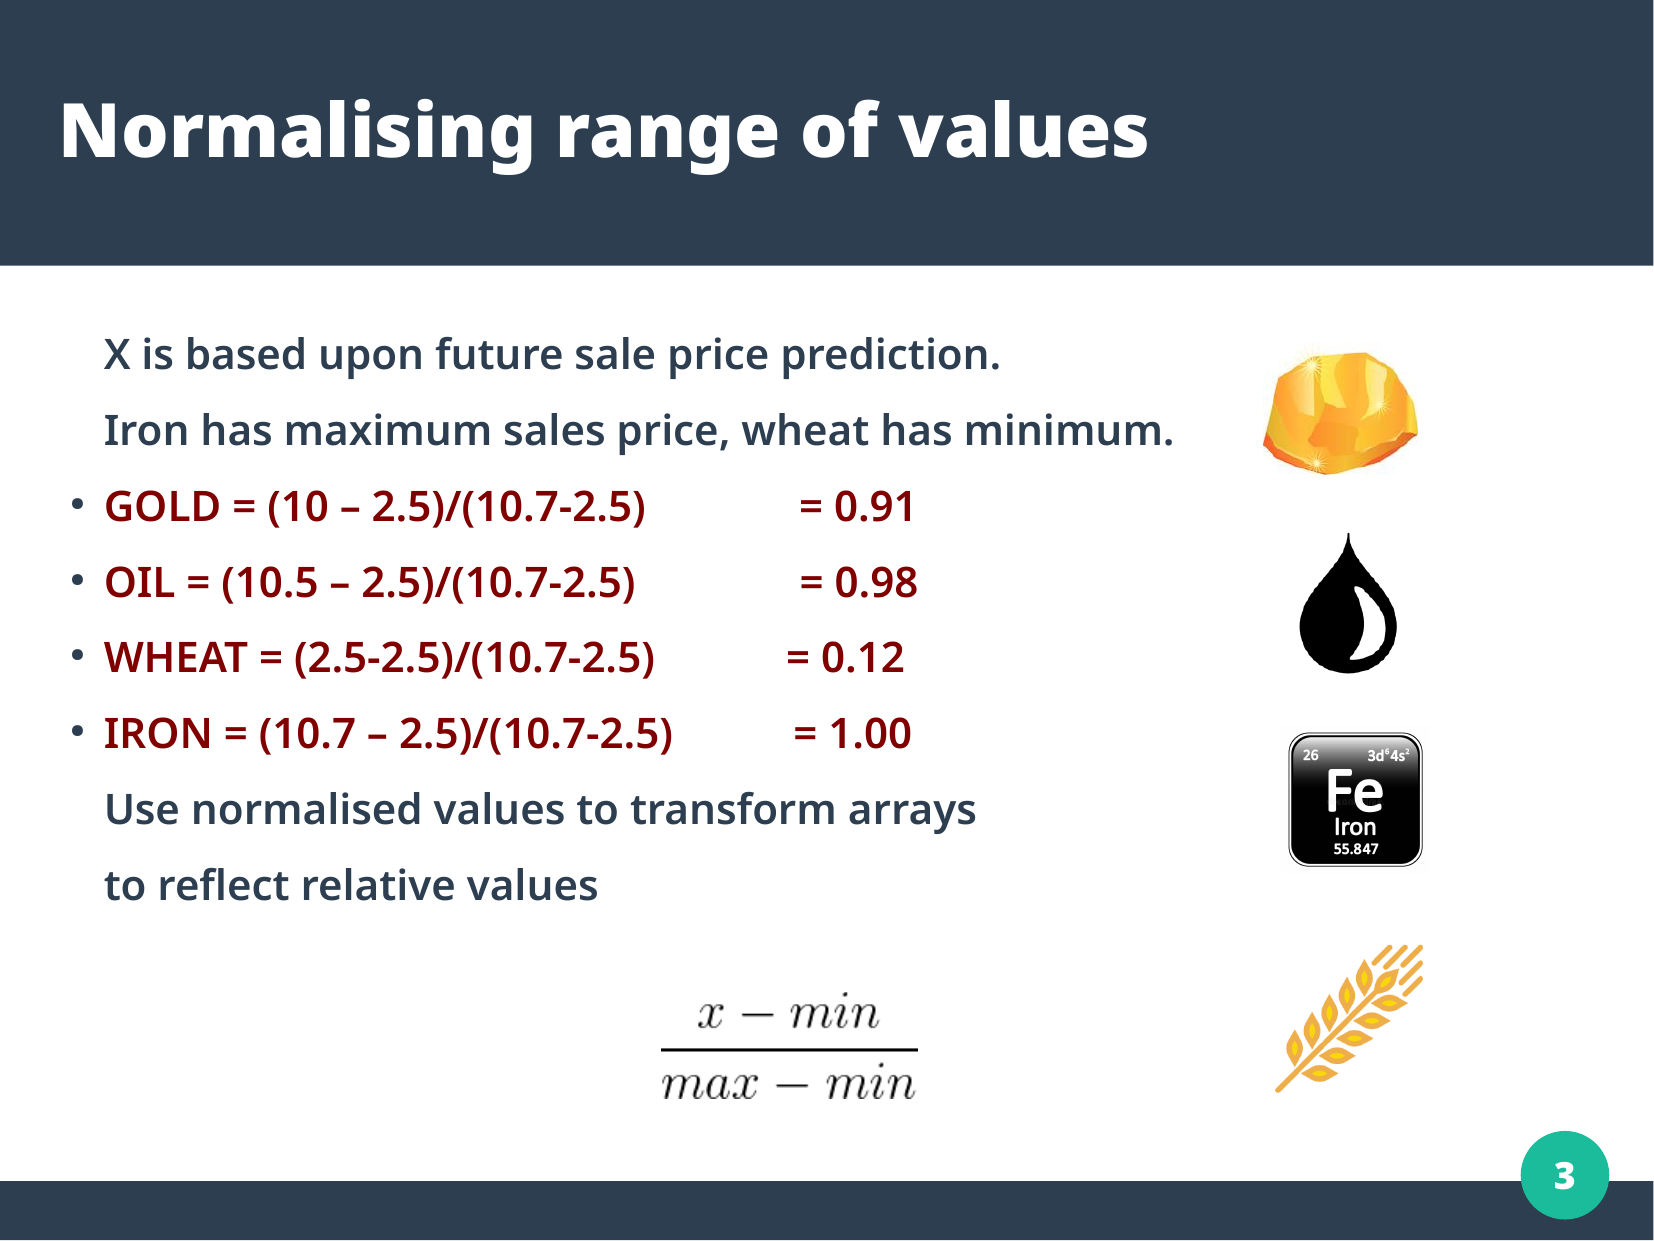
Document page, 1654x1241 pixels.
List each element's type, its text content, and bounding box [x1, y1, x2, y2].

picture [661, 992, 918, 1099]
picture [1275, 944, 1423, 1093]
picture [1263, 519, 1430, 686]
title Normalising range of values [59, 49, 1595, 207]
list X is based upon future sale price prediction. Iron has maximum sales price, wheat has minimum. GOLD = (10 – 2.5)/(10.7-2.5) = 0.91 OIL = (10.5 – 2.5)/(10.7-2.5) = 0.98 WHEAT = (2.5-2.5)/(10.7-2.5) = 0.12 IRON = (10.7 – 2.5)/(10.7-2.5) = 1.00 Use normalised values to transform arrays to reflect relative values [59, 324, 1548, 922]
picture [1263, 342, 1418, 478]
picture [1281, 725, 1430, 875]
list [389, 755, 1264, 1199]
